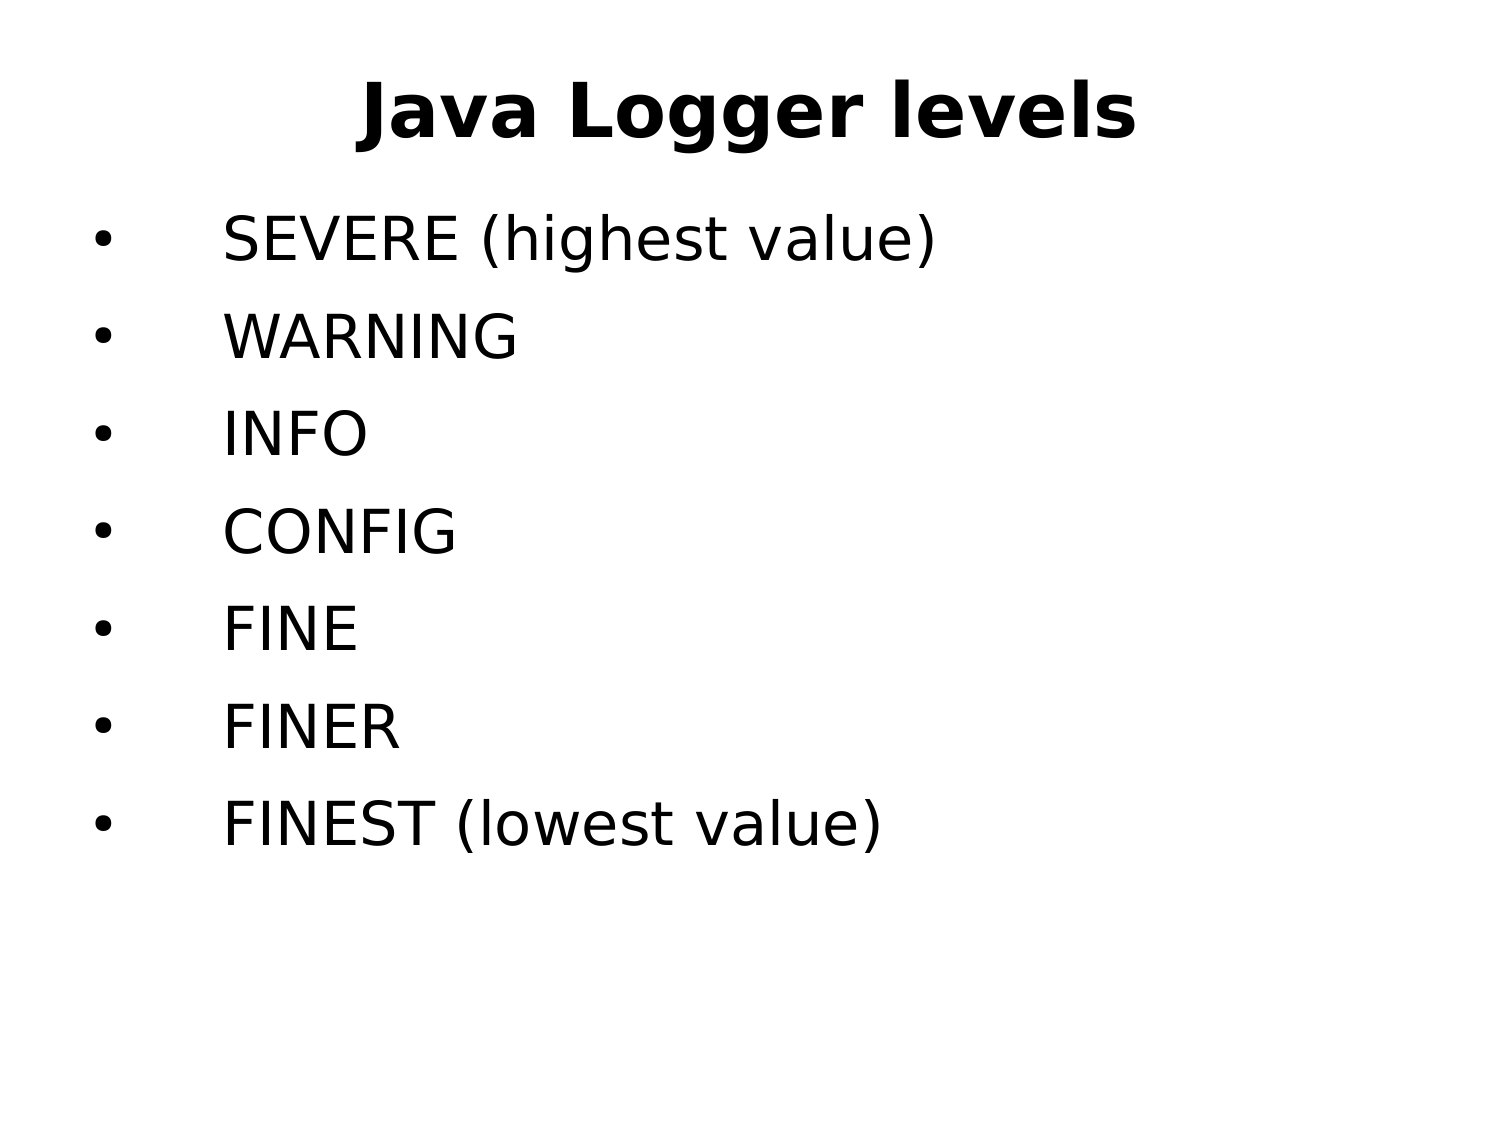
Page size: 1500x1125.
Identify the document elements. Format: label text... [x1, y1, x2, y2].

list SEVERE (highest value) WARNING INFO CONFIG FINE FINER FINEST (lowest value) [75, 204, 1395, 1075]
title Java Logger levels [75, 44, 1425, 177]
